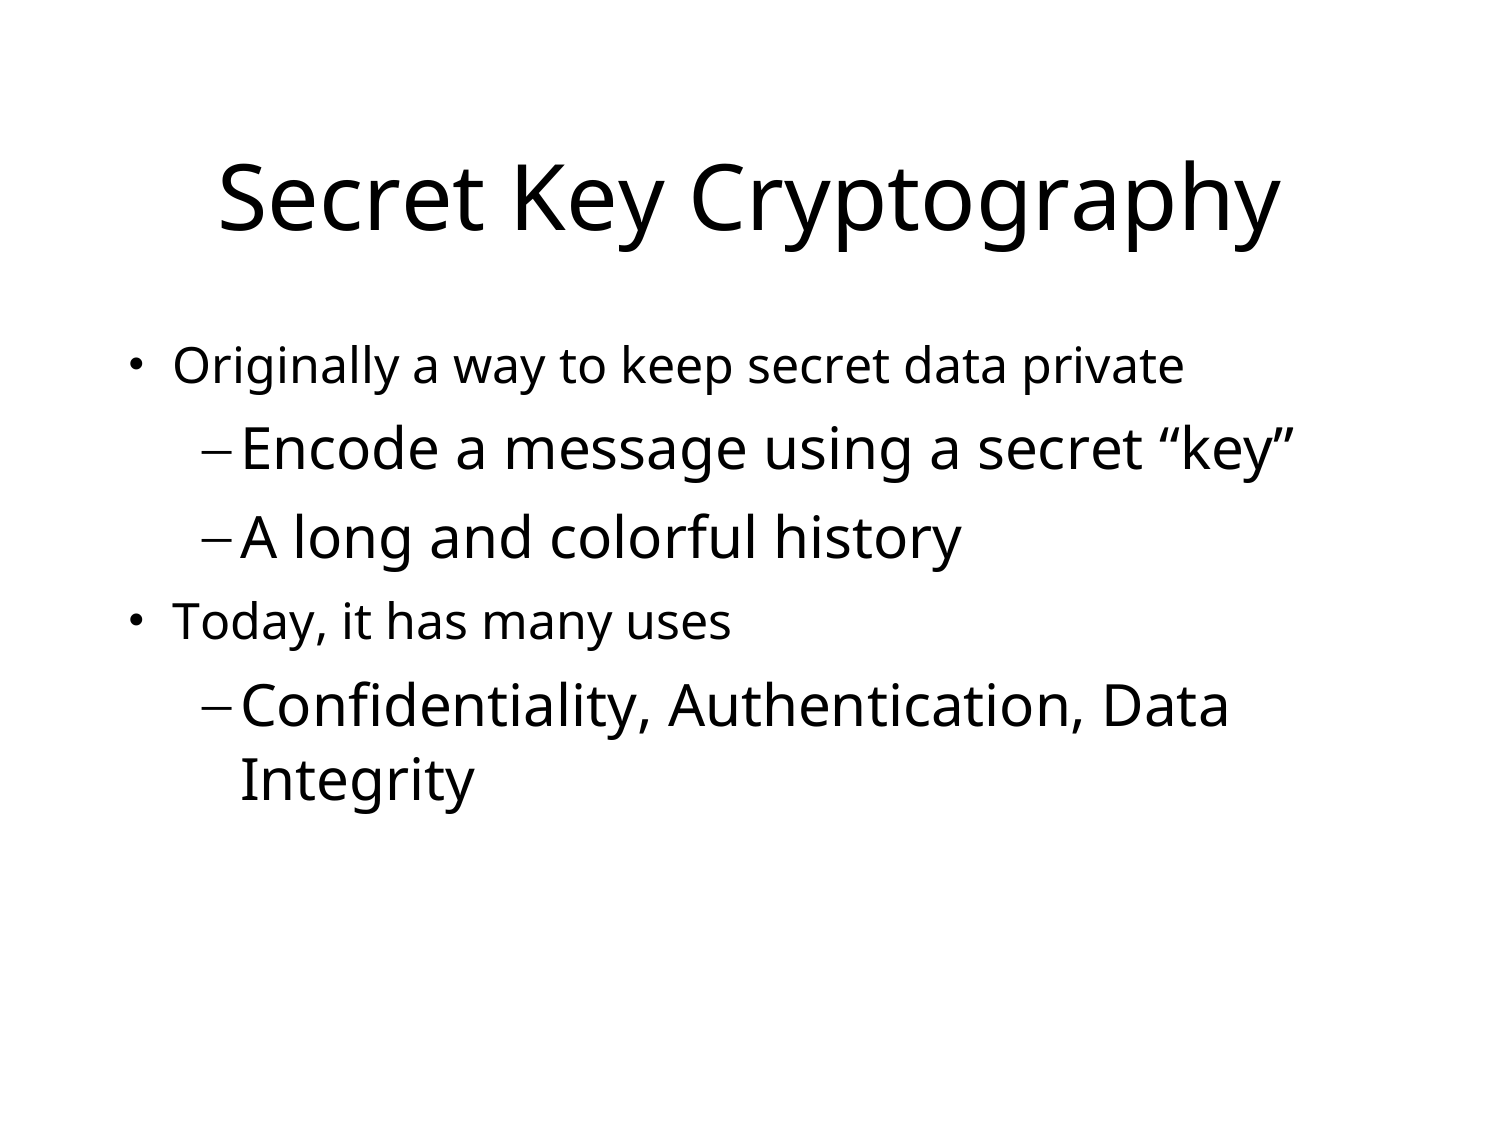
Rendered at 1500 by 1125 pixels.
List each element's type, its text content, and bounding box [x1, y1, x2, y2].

list Originally a way to keep secret data private Encode a message using a secret “key” A long and colorful history Today, it has many uses Confidentiality, Authentication, Data Integrity [112, 324, 1388, 1017]
title Secret Key Cryptography [112, 99, 1388, 288]
